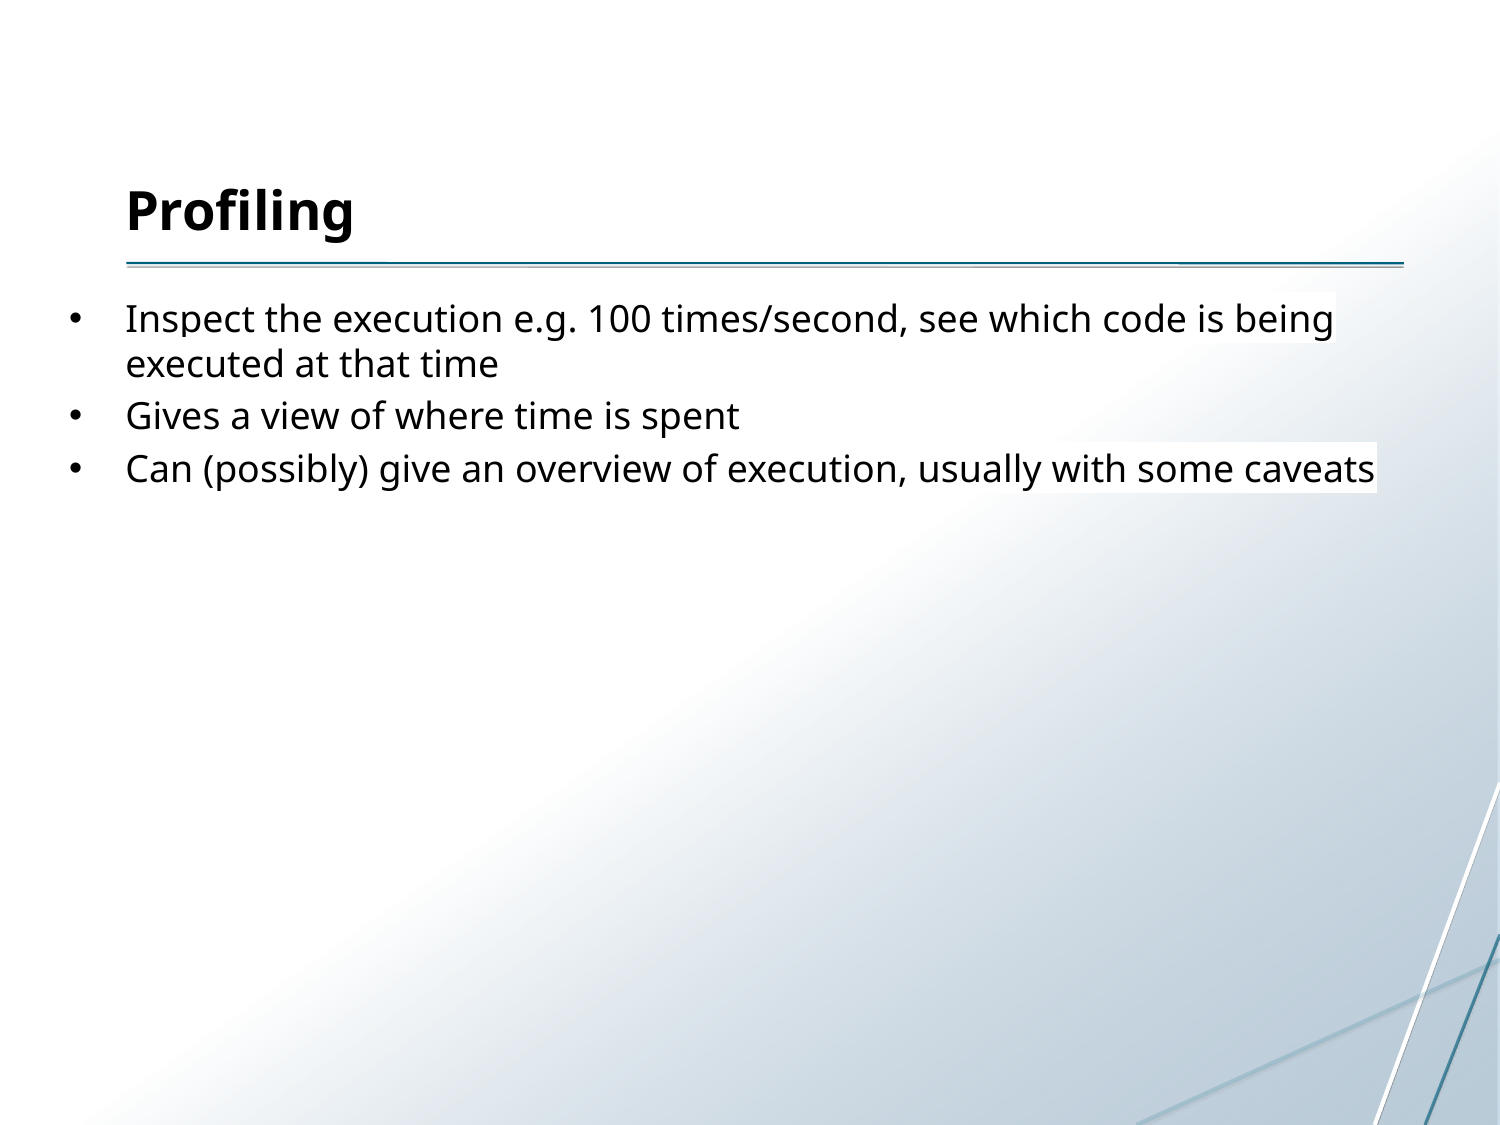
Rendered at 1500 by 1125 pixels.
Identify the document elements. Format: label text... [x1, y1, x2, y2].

title Profiling [109, 49, 1403, 249]
list Inspect the execution e.g. 100 times/second, see which code is being executed at that time Gives a view of where time is spent Can (possibly) give an overview of execution, usually with some caveats [54, 287, 1404, 1005]
